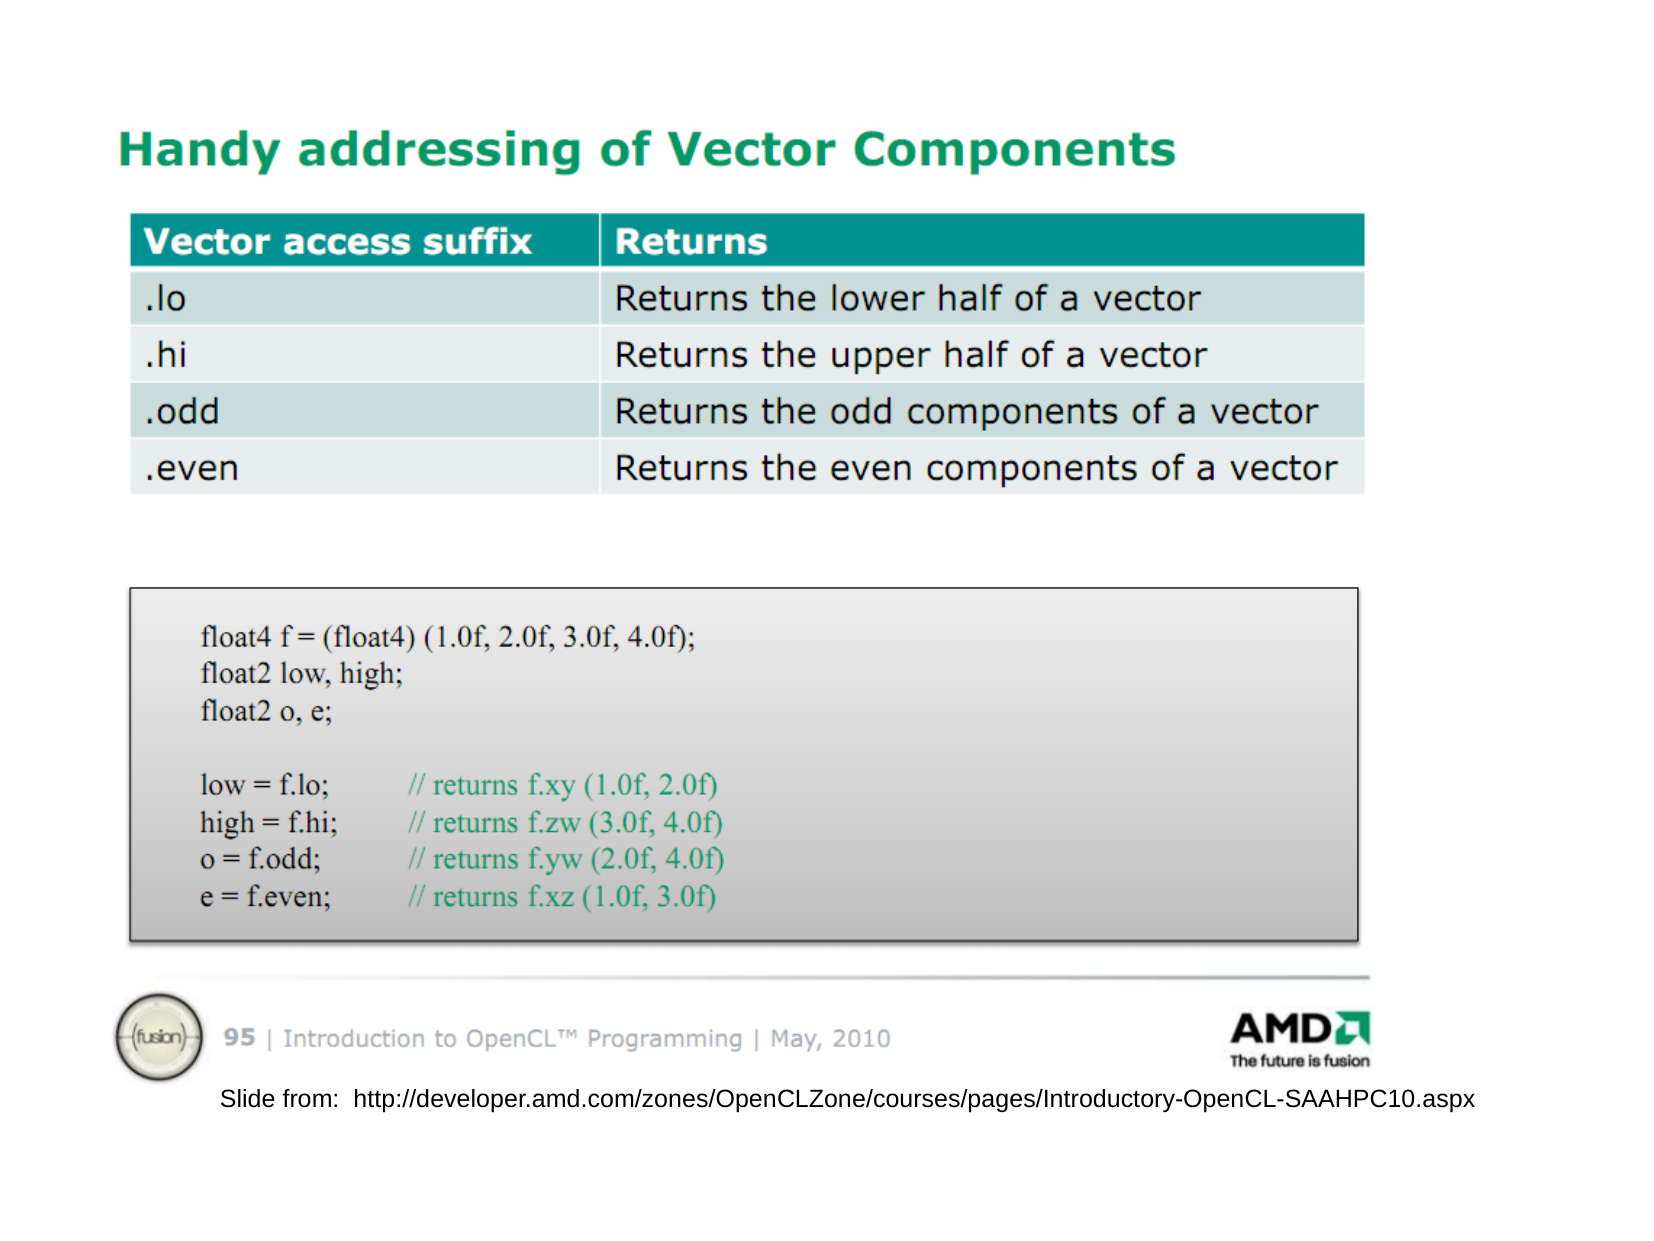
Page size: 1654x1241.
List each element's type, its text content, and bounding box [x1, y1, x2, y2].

picture [102, 112, 1398, 1089]
text_box Slide from: http://developer.amd.com/zones/OpenCLZone/courses/pages/Introductory-OpenCL-SAAHPC10.aspx [0, 1074, 1501, 1121]
